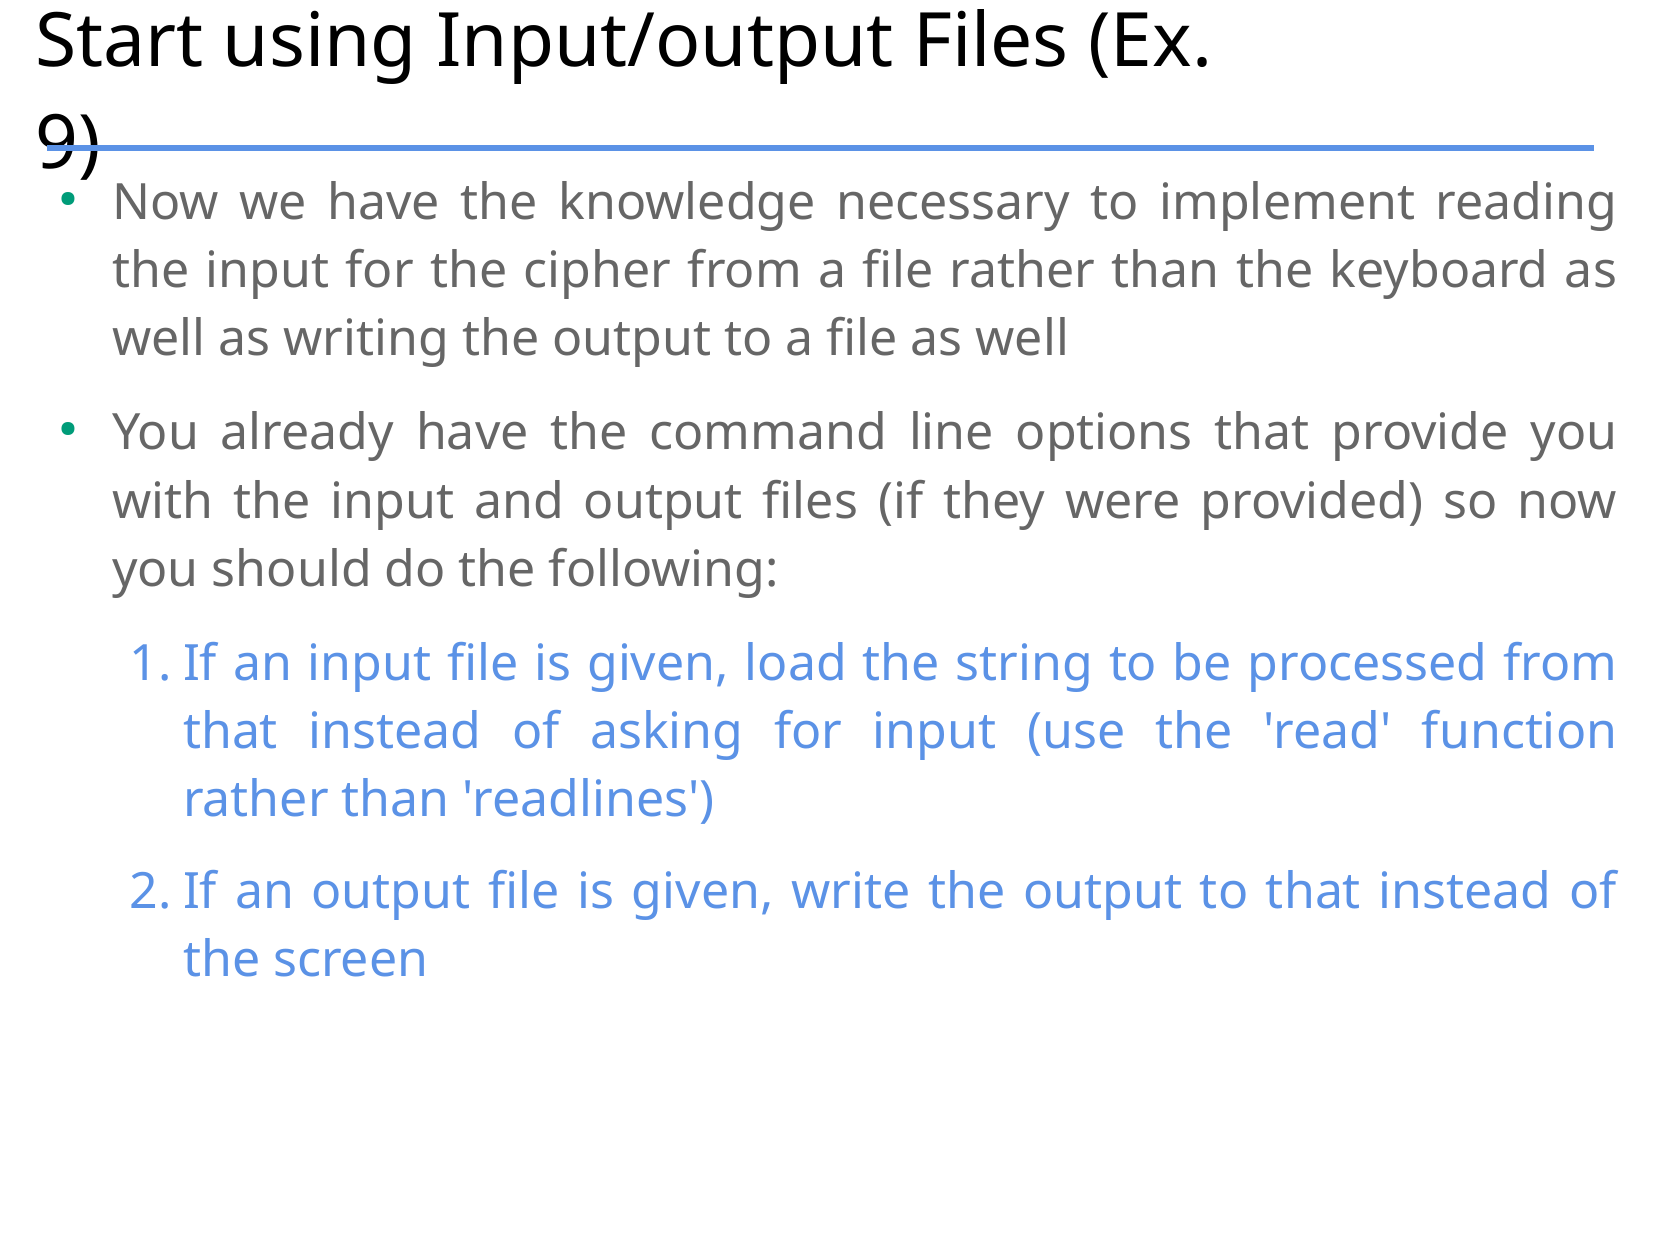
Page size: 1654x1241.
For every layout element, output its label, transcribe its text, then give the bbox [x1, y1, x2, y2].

list Now we have the knowledge necessary to implement reading the input for the cipher from a file rather than the keyboard as well as writing the output to a file as well You already have the command line options that provide you with the input and output files (if they were provided) so now you should do the following: If an input file is given, load the string to be processed from that instead of asking for input (use the 'read' function rather than 'readlines') If an output file is given, write the output to that instead of the screen [41, 165, 1619, 1241]
title Start using Input/output Files (Ex. 9) [35, 29, 1217, 148]
